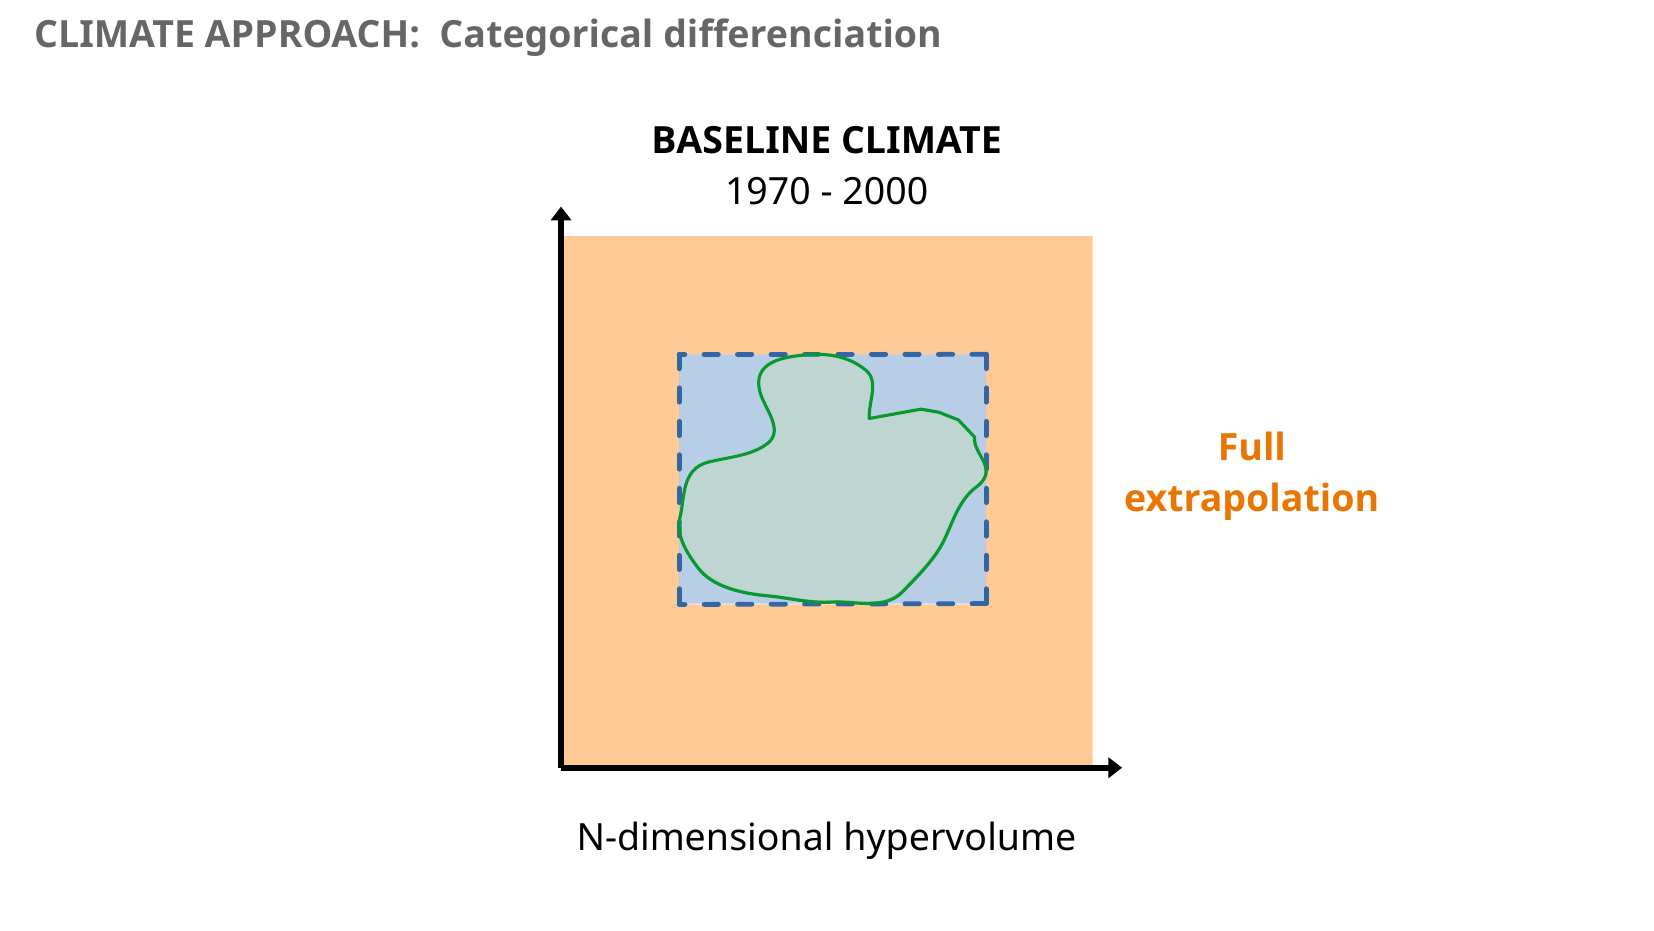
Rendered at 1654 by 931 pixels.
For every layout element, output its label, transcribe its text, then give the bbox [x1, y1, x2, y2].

text_box [564, 236, 1093, 765]
text_box BASELINE CLIMATE 1970 - 2000 [620, 106, 1034, 224]
text_box N-dimensional hypervolume [561, 803, 1093, 869]
text_box Full extrapolation [1074, 413, 1430, 480]
text_box CLIMATE APPROACH: Categorical differenciation [0, 0, 1654, 118]
